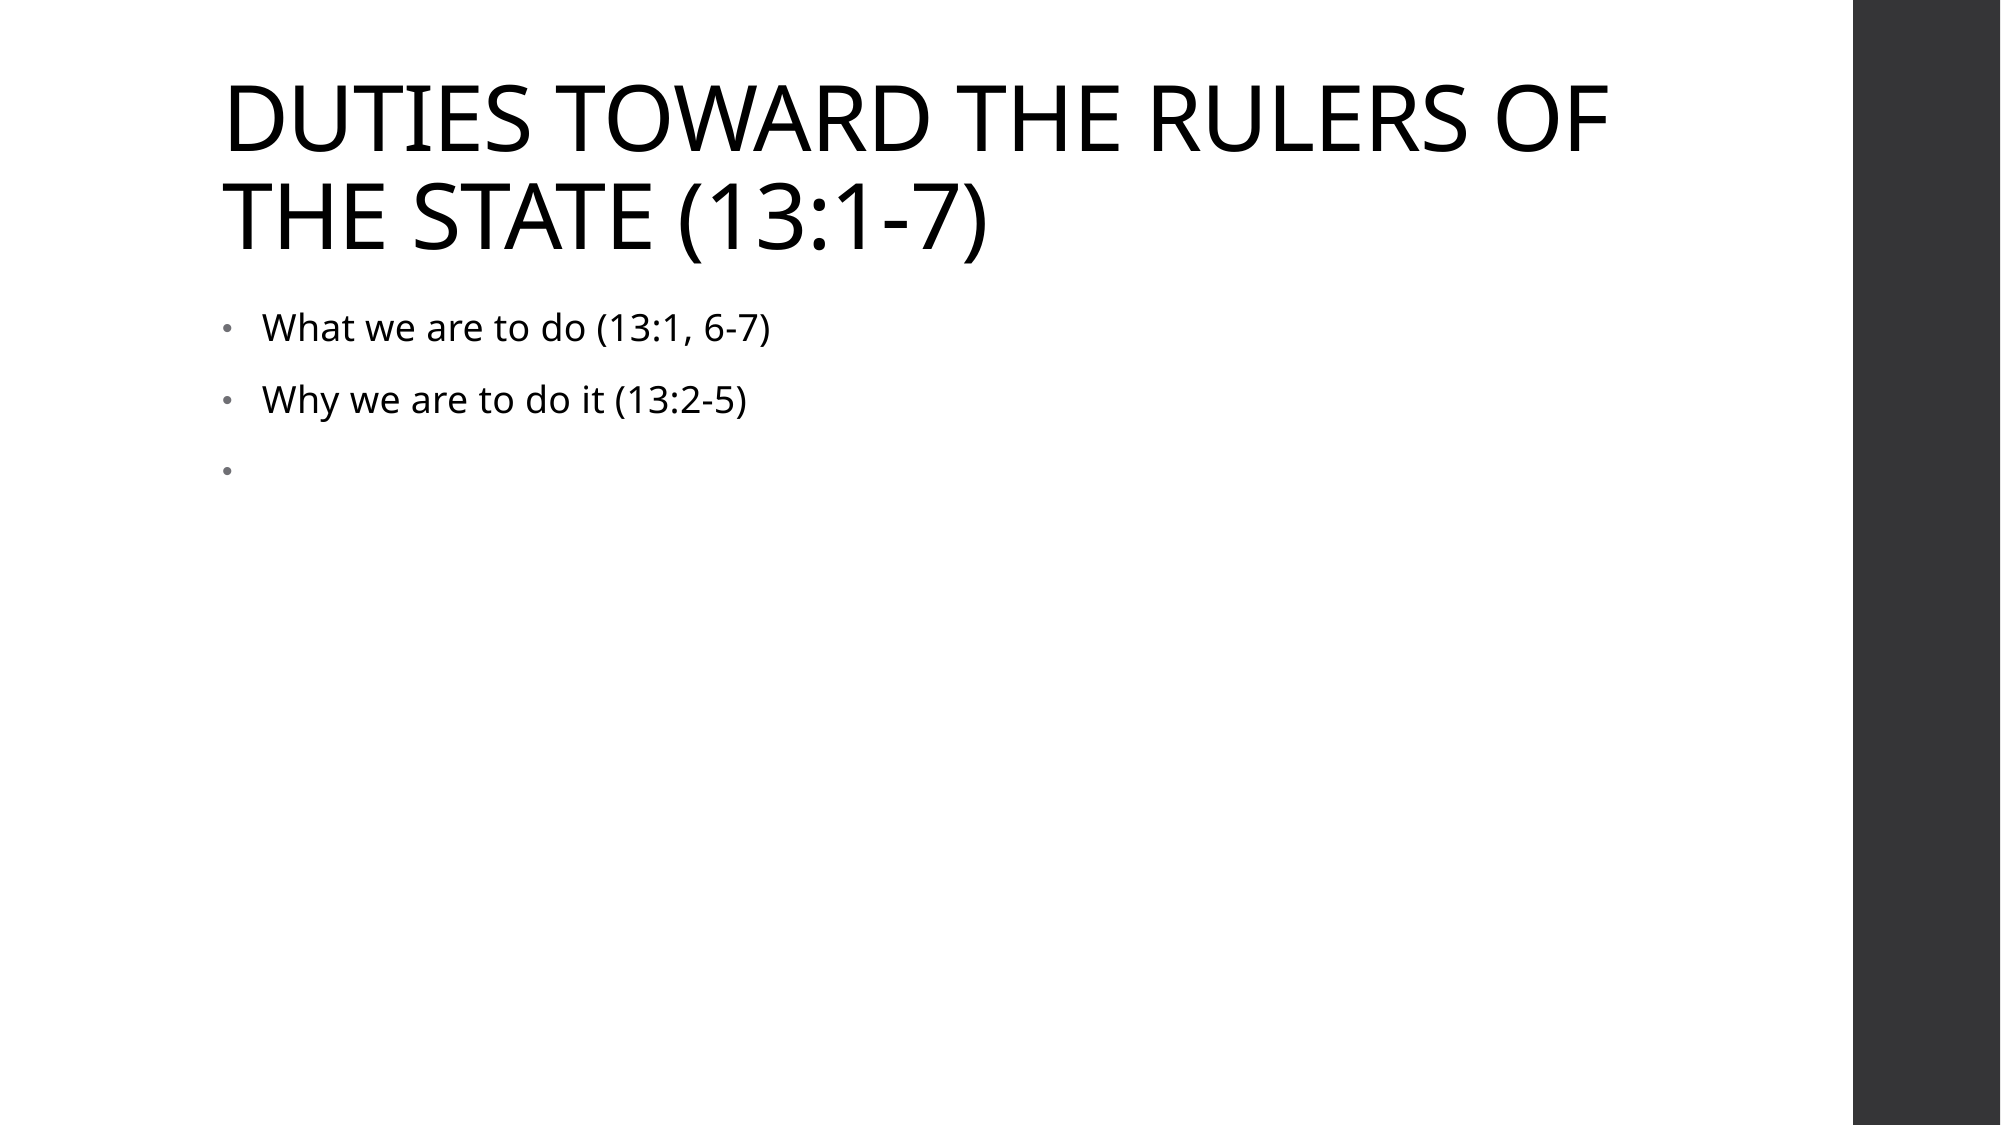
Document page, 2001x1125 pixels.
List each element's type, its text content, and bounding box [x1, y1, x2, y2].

title DUTIES TOWARD THE RULERS OF THE STATE (13:1-7) [206, 60, 1797, 278]
list What we are to do (13:1, 6-7) Why we are to do it (13:2-5) [206, 299, 1617, 1014]
